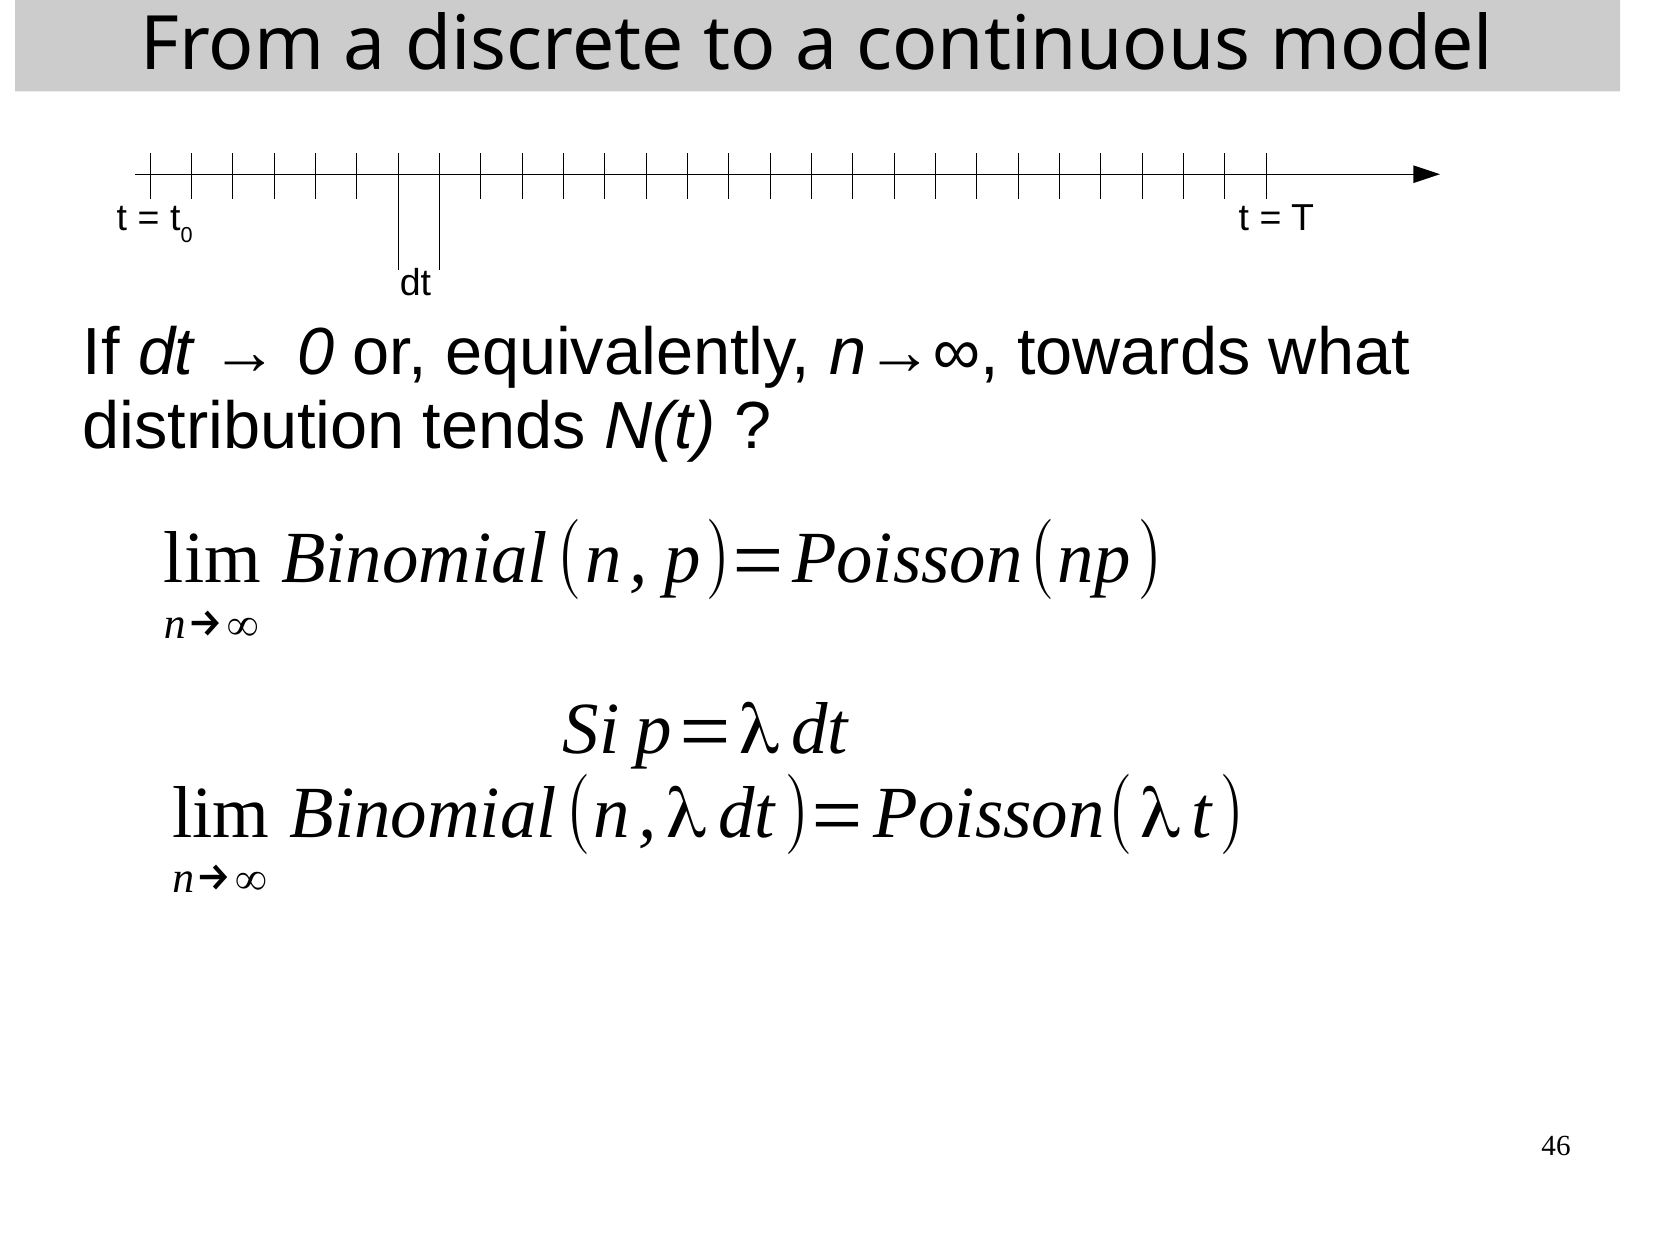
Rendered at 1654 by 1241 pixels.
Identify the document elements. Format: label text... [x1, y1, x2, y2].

text_box dt [385, 254, 462, 311]
list If dt → 0 or, equivalently, n→∞, towards what distribution tends N(t) ? [82, 313, 1571, 1034]
chart [143, 516, 1179, 646]
chart [151, 687, 1263, 902]
text_box t = T [1223, 189, 1333, 247]
text_box t = t0 [101, 189, 211, 256]
title From a discrete to a continuous model [15, 0, 1621, 91]
